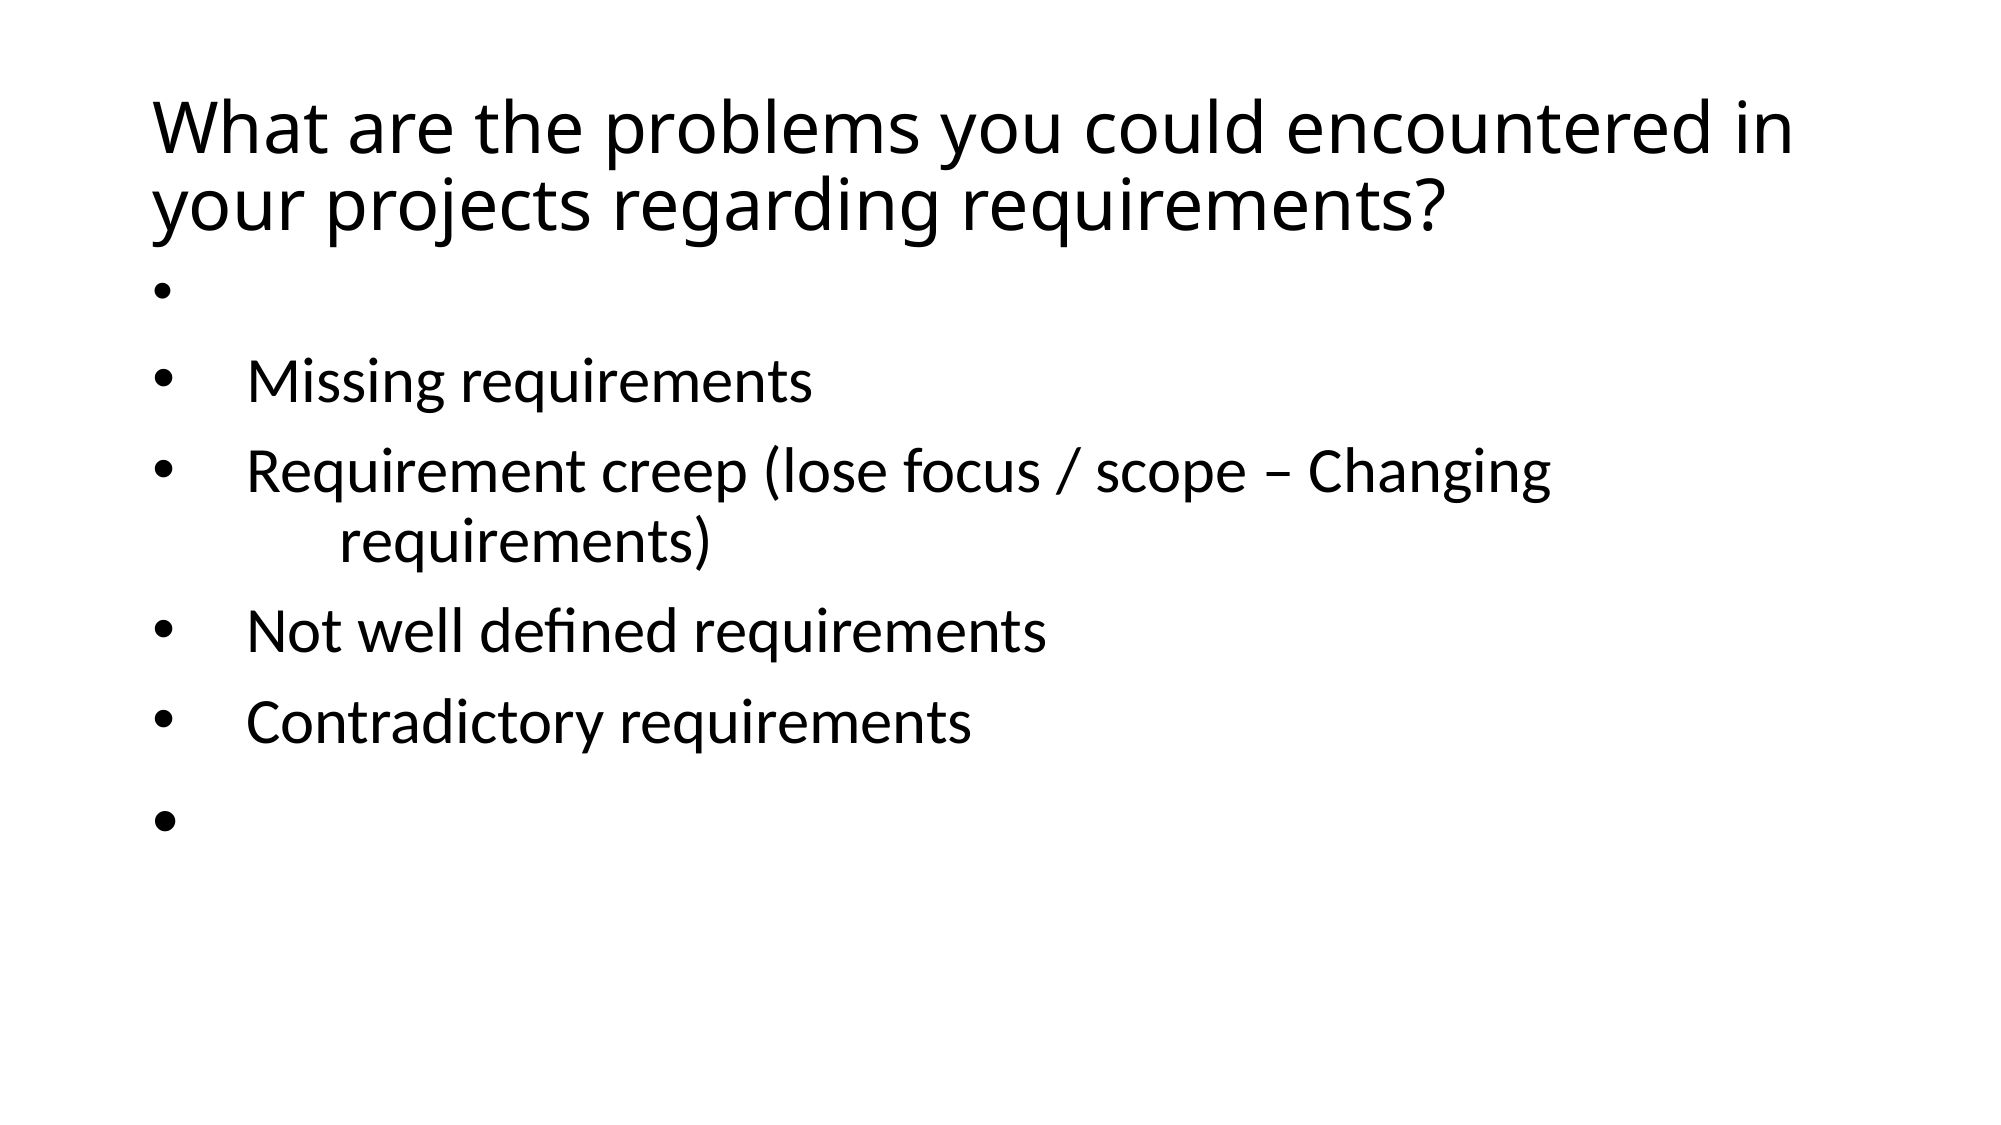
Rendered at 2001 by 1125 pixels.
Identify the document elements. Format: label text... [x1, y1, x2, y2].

title What are the problems you could encountered in your projects regarding requirements? [137, 59, 1863, 248]
list Missing requirements Requirement creep (lose focus / scope – Changing requirements) Not well defined requirements Contradictory requirements [137, 248, 1863, 978]
